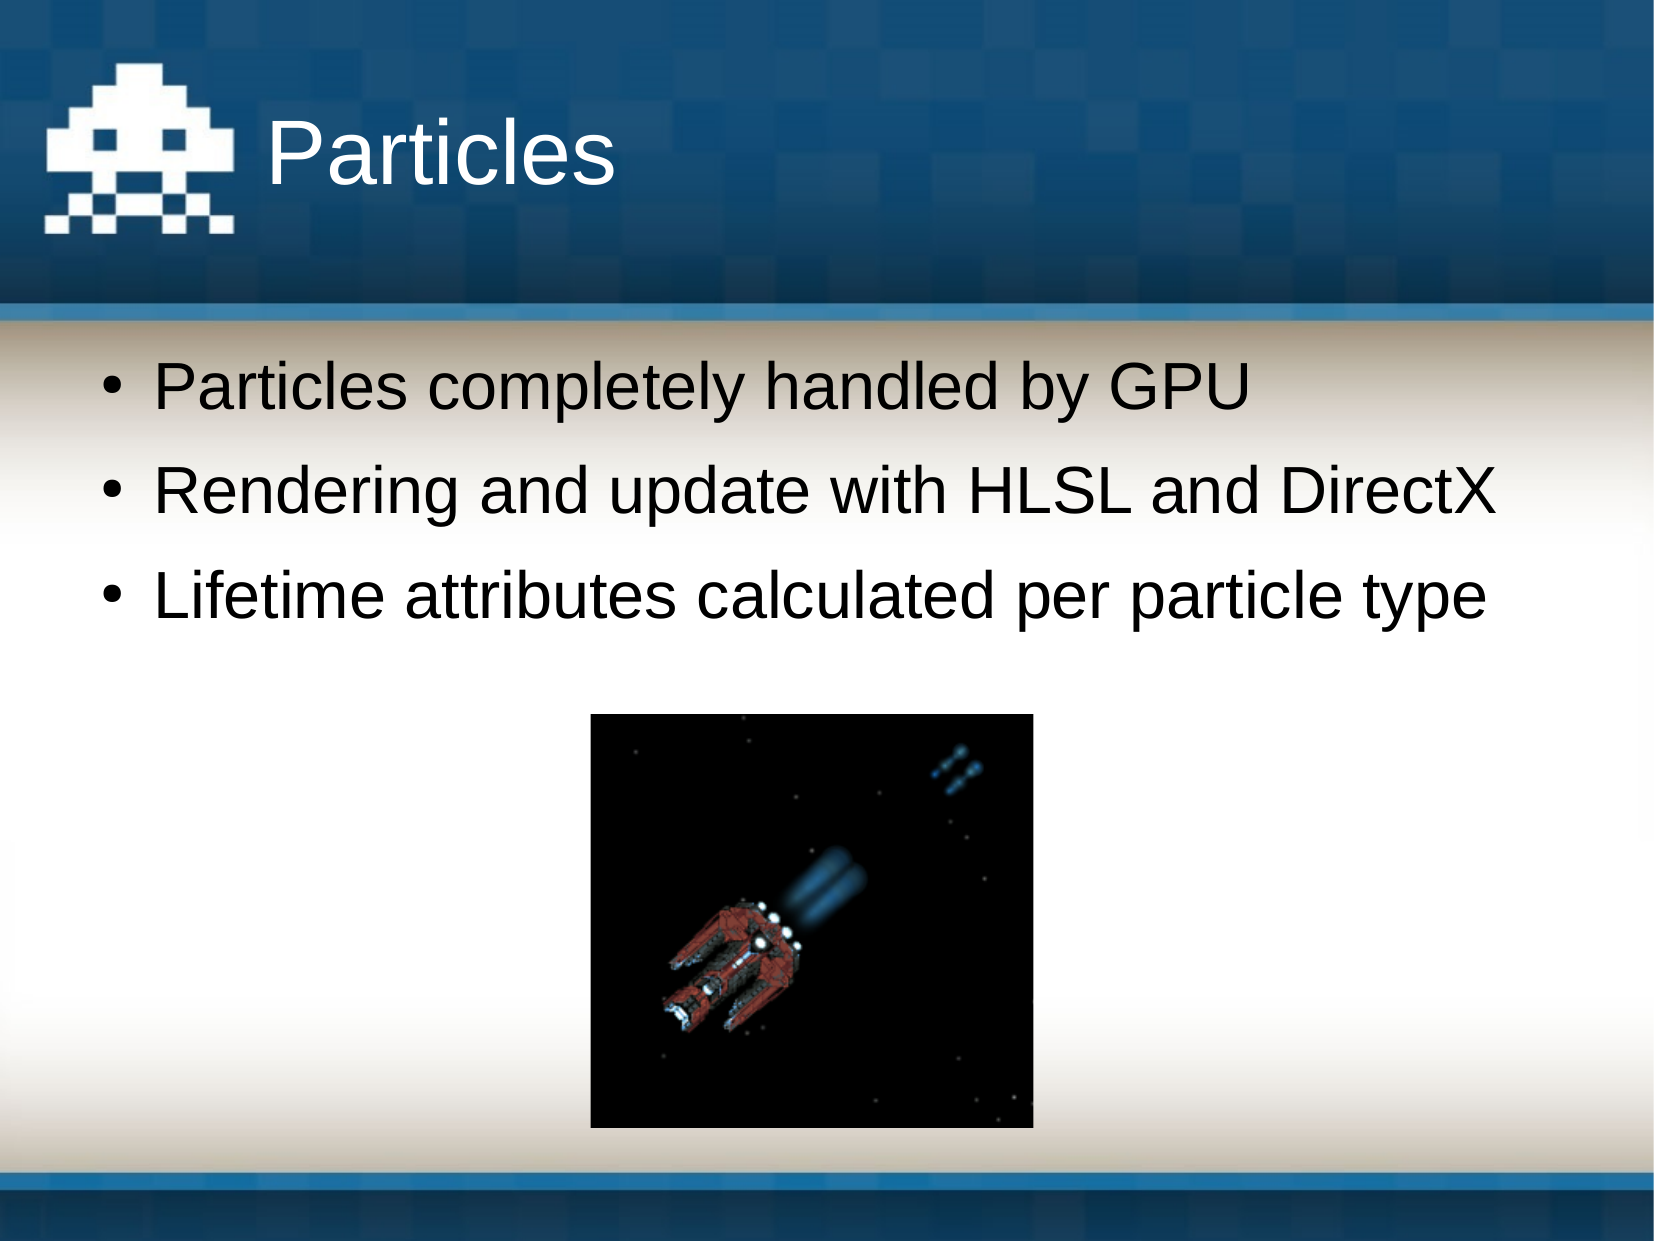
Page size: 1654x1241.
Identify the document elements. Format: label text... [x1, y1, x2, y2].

title Particles [265, 49, 1571, 257]
picture [0, 0, 1654, 1241]
list Particles completely handled by GPU Rendering and update with HLSL and DirectX Lifetime attributes calculated per particle type [82, 349, 1571, 1069]
